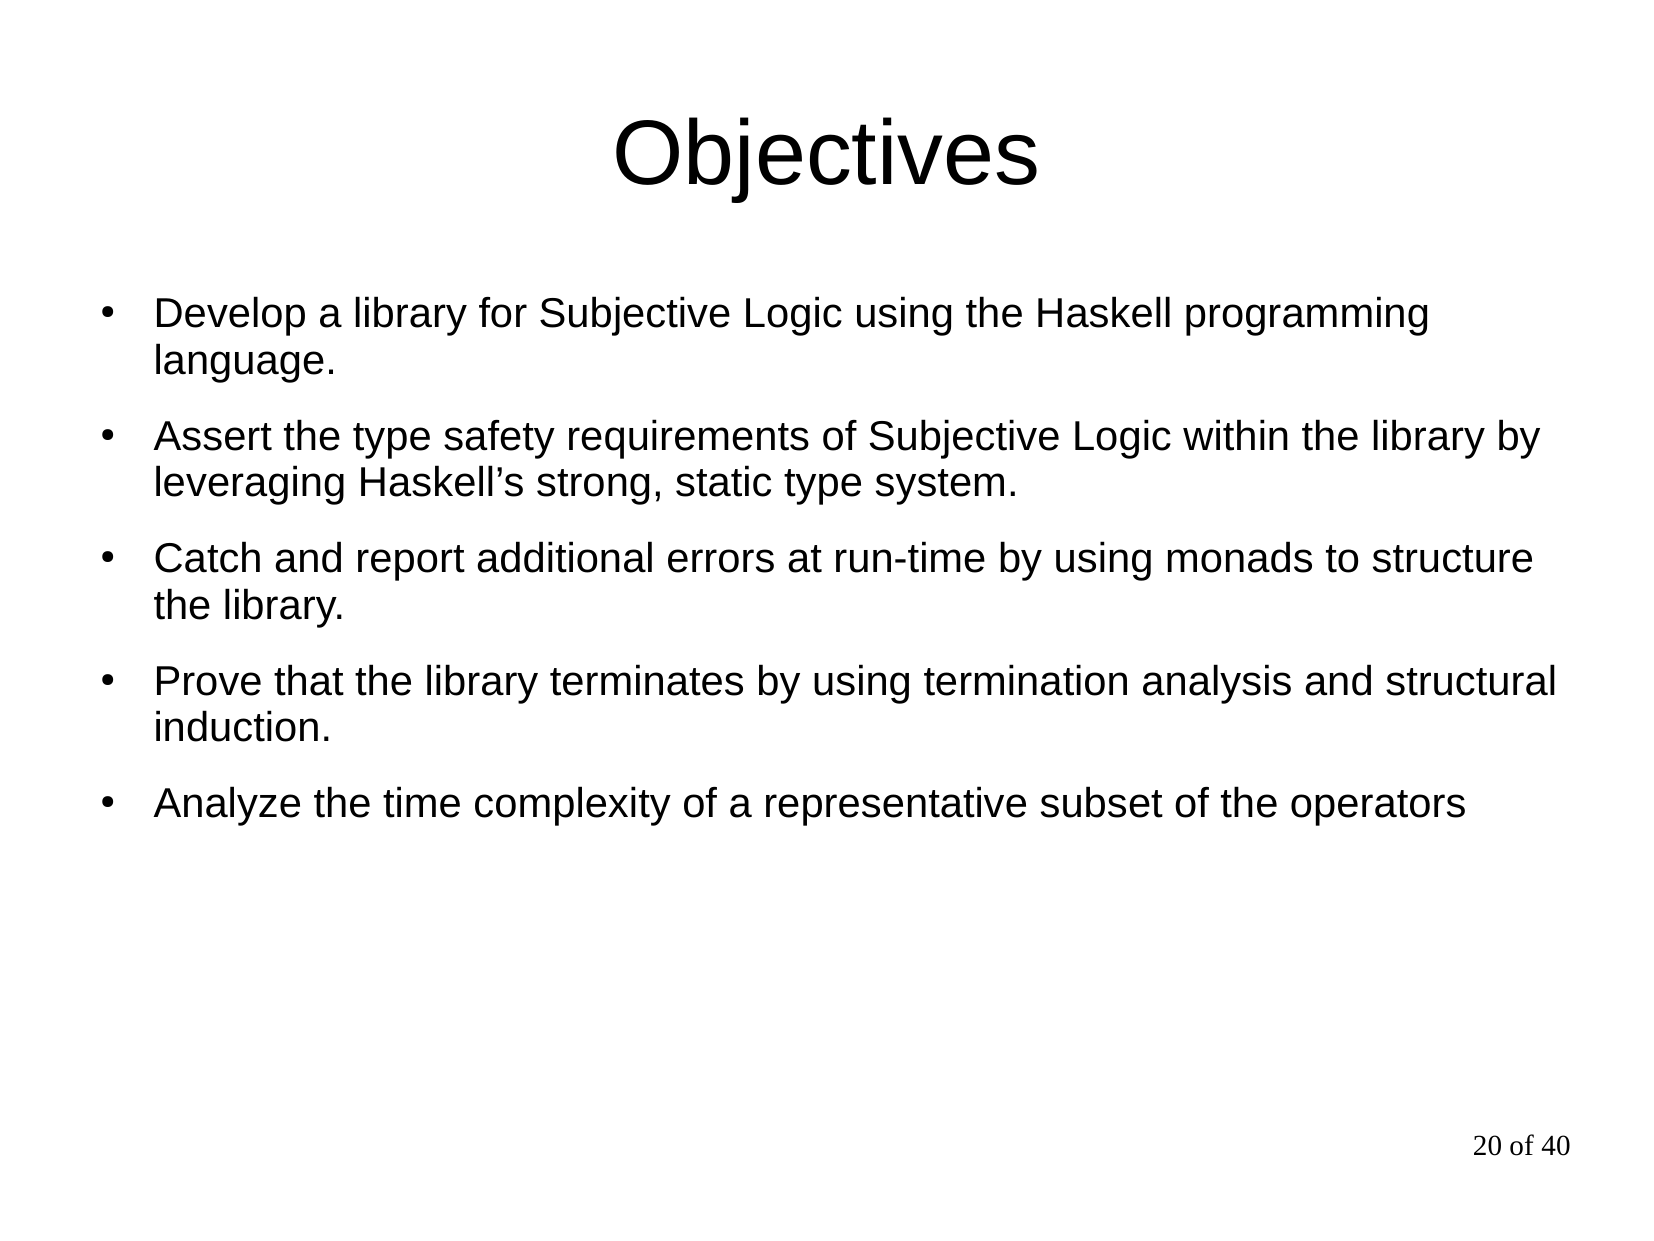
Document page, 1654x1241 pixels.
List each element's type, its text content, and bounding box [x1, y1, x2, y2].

title Objectives [82, 49, 1571, 257]
list Develop a library for Subjective Logic using the Haskell programming language. Assert the type safety requirements of Subjective Logic within the library by leveraging Haskell’s strong, static type system. Catch and report additional errors at run-time by using monads to structure the library. Prove that the library terminates by using termination analysis and structural induction. Analyze the time complexity of a representative subset of the operators [82, 290, 1571, 1010]
